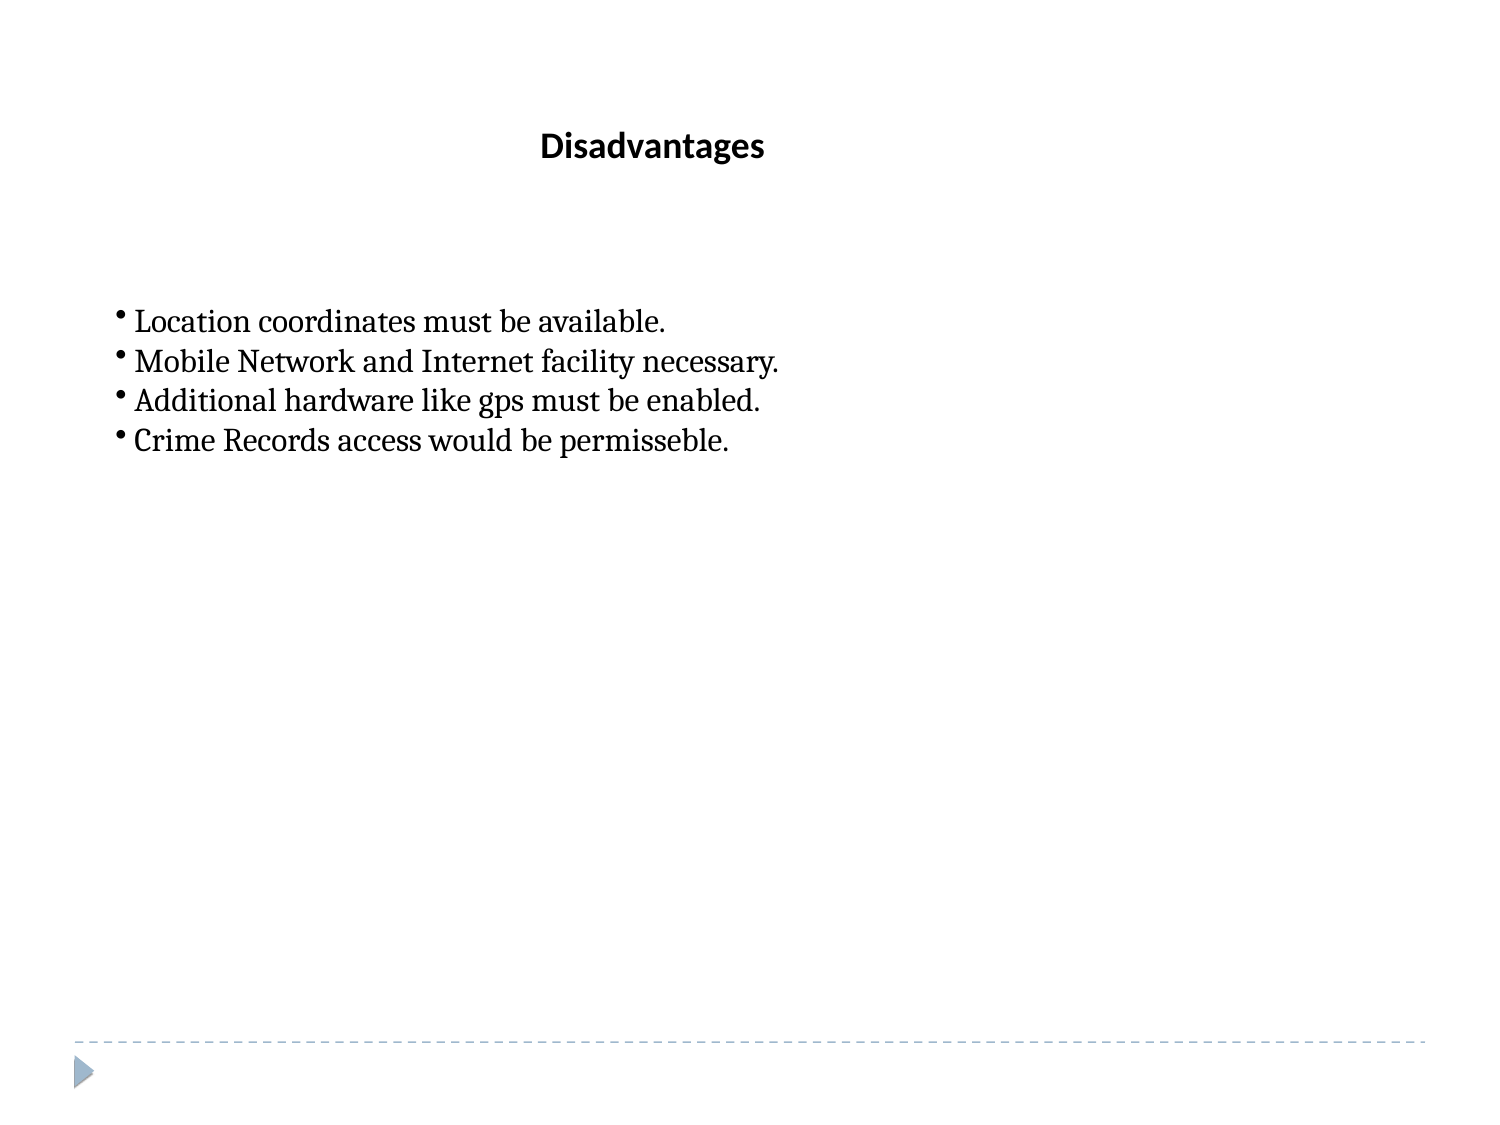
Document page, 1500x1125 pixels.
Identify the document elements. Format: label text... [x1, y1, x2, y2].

text_box Disadvantages [525, 113, 987, 174]
text_box Location coordinates must be available. Mobile Network and Internet facility necessary. Additional hardware like gps must be enabled. Crime Records access would be permisseble. [100, 291, 1435, 467]
